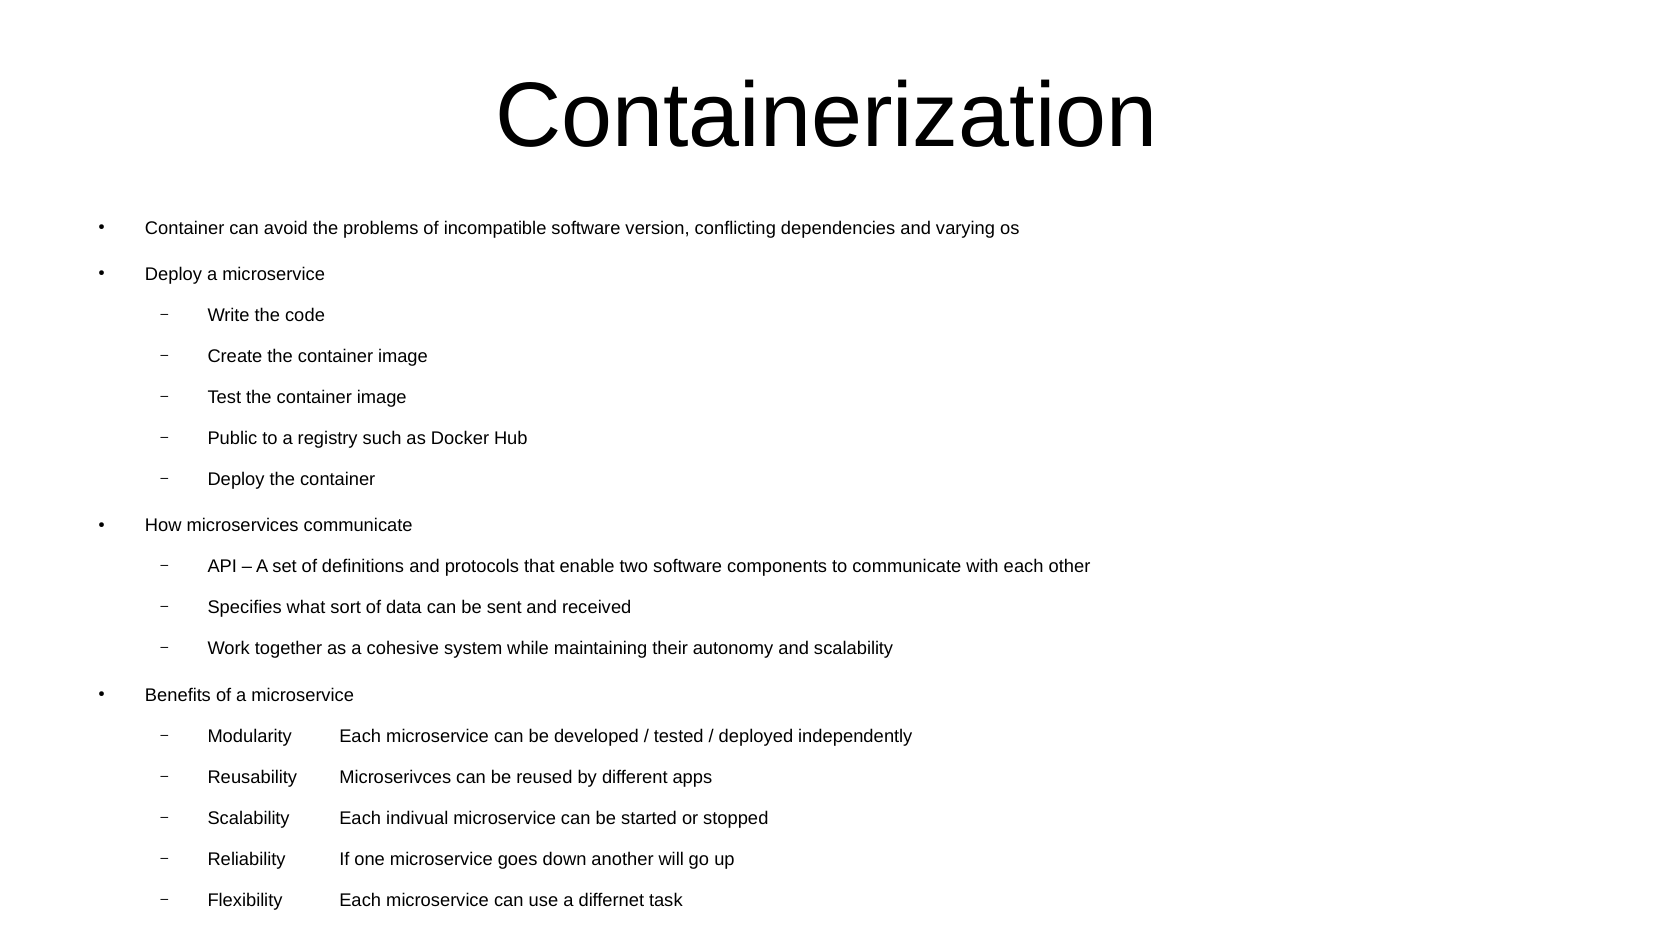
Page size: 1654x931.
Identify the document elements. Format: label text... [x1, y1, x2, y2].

title Containerization [82, 37, 1571, 193]
list Container can avoid the problems of incompatible software version, conflicting dependencies and varying os Deploy a microservice Write the code Create the container image Test the container image Public to a registry such as Docker Hub Deploy the container How microservices communicate API – A set of definitions and protocols that enable two software components to communicate with each other Specifies what sort of data can be sent and received Work together as a cohesive system while maintaining their autonomy and scalability Benefits of a microservice Modularity Each microservice can be developed / tested / deployed independently Reusability Microserivces can be reused by different apps Scalability Each indivual microservice can be started or stopped Reliability If one microservice goes down another will go up Flexibility Each microservice can use a differnet task [82, 217, 1571, 916]
